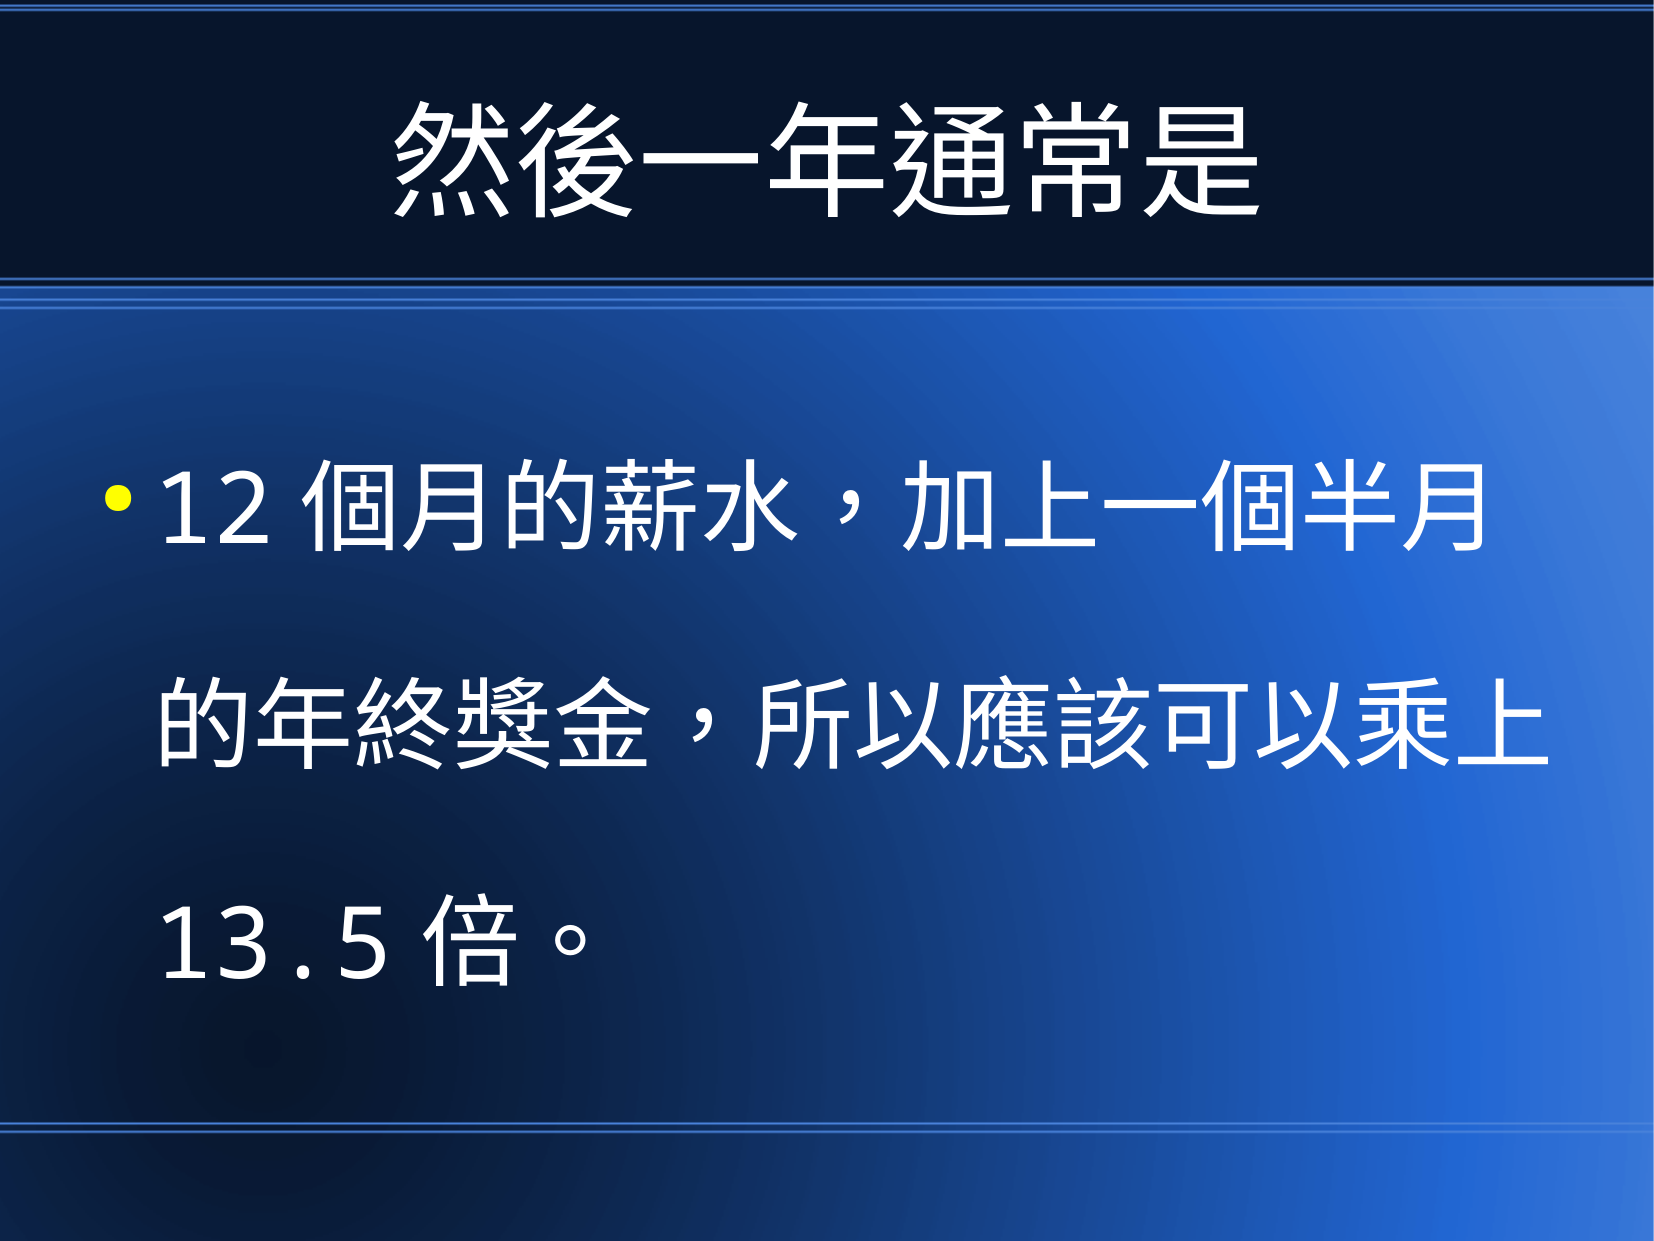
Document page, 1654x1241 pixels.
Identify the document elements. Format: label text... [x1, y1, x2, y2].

title 然後一年通常是 [82, 49, 1571, 257]
picture [0, 0, 1654, 1241]
list 12個月的薪水，加上一個半月的年終獎金，所以應該可以乘上13.5倍。 [82, 355, 1571, 1241]
